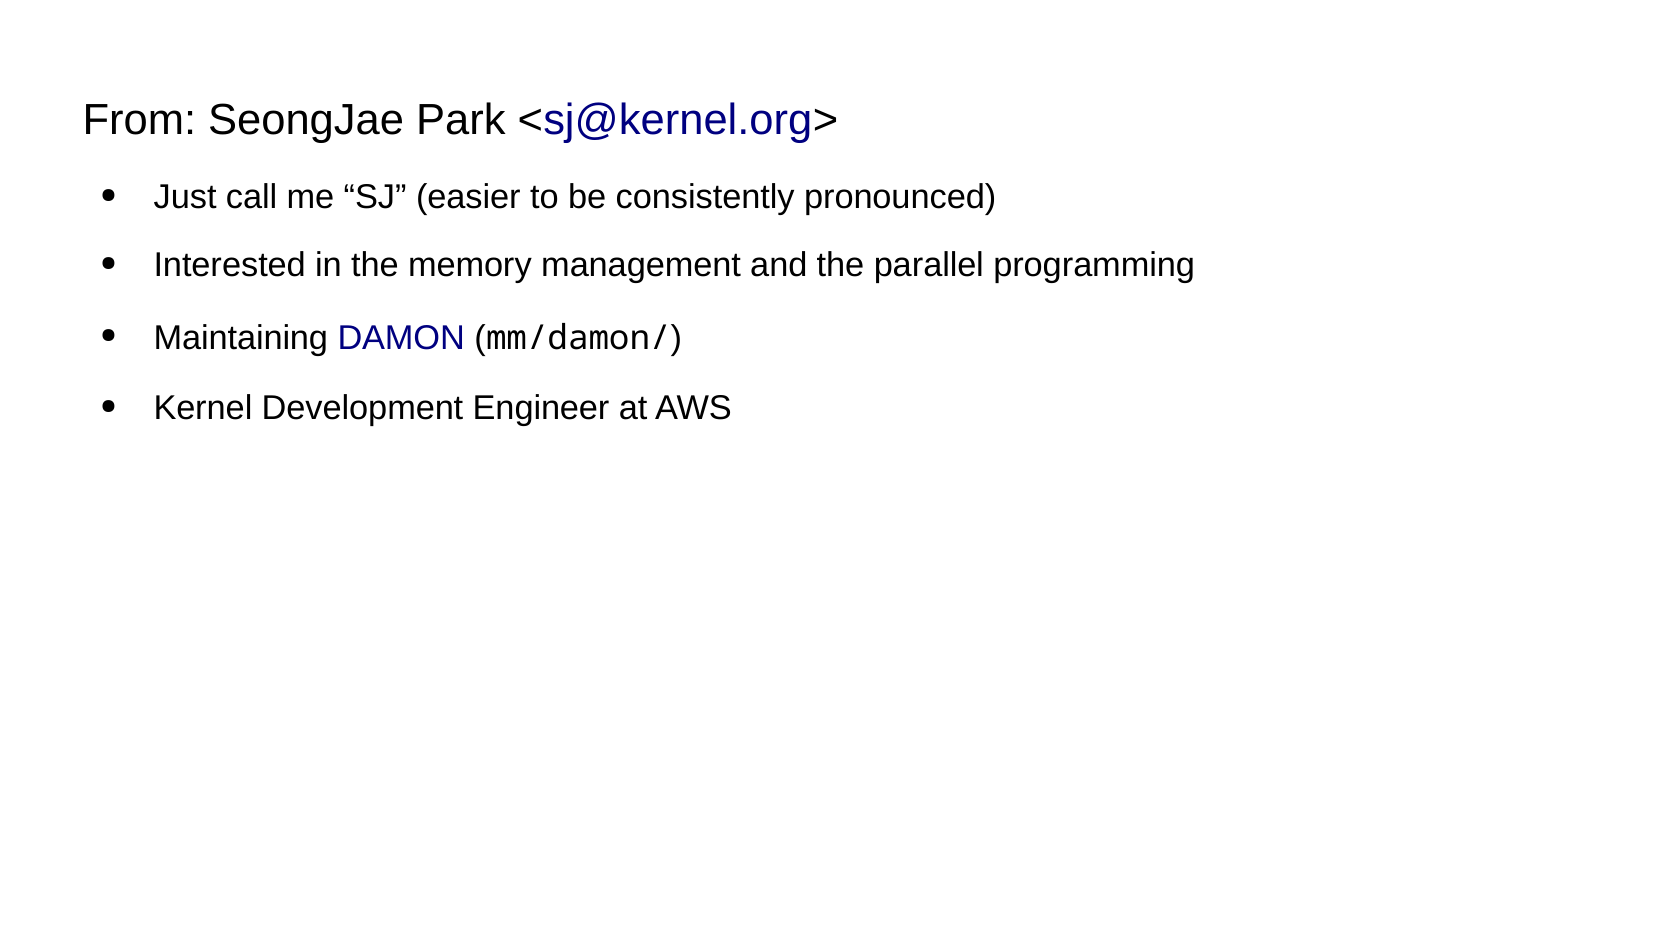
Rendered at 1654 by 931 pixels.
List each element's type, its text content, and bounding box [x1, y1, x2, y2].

list Just call me “SJ” (easier to be consistently pronounced) Interested in the memory management and the parallel programming Maintaining DAMON (mm/damon/) Kernel Development Engineer at AWS [82, 177, 1571, 833]
title From: SeongJae Park <sj@kernel.org> [82, 81, 1571, 157]
